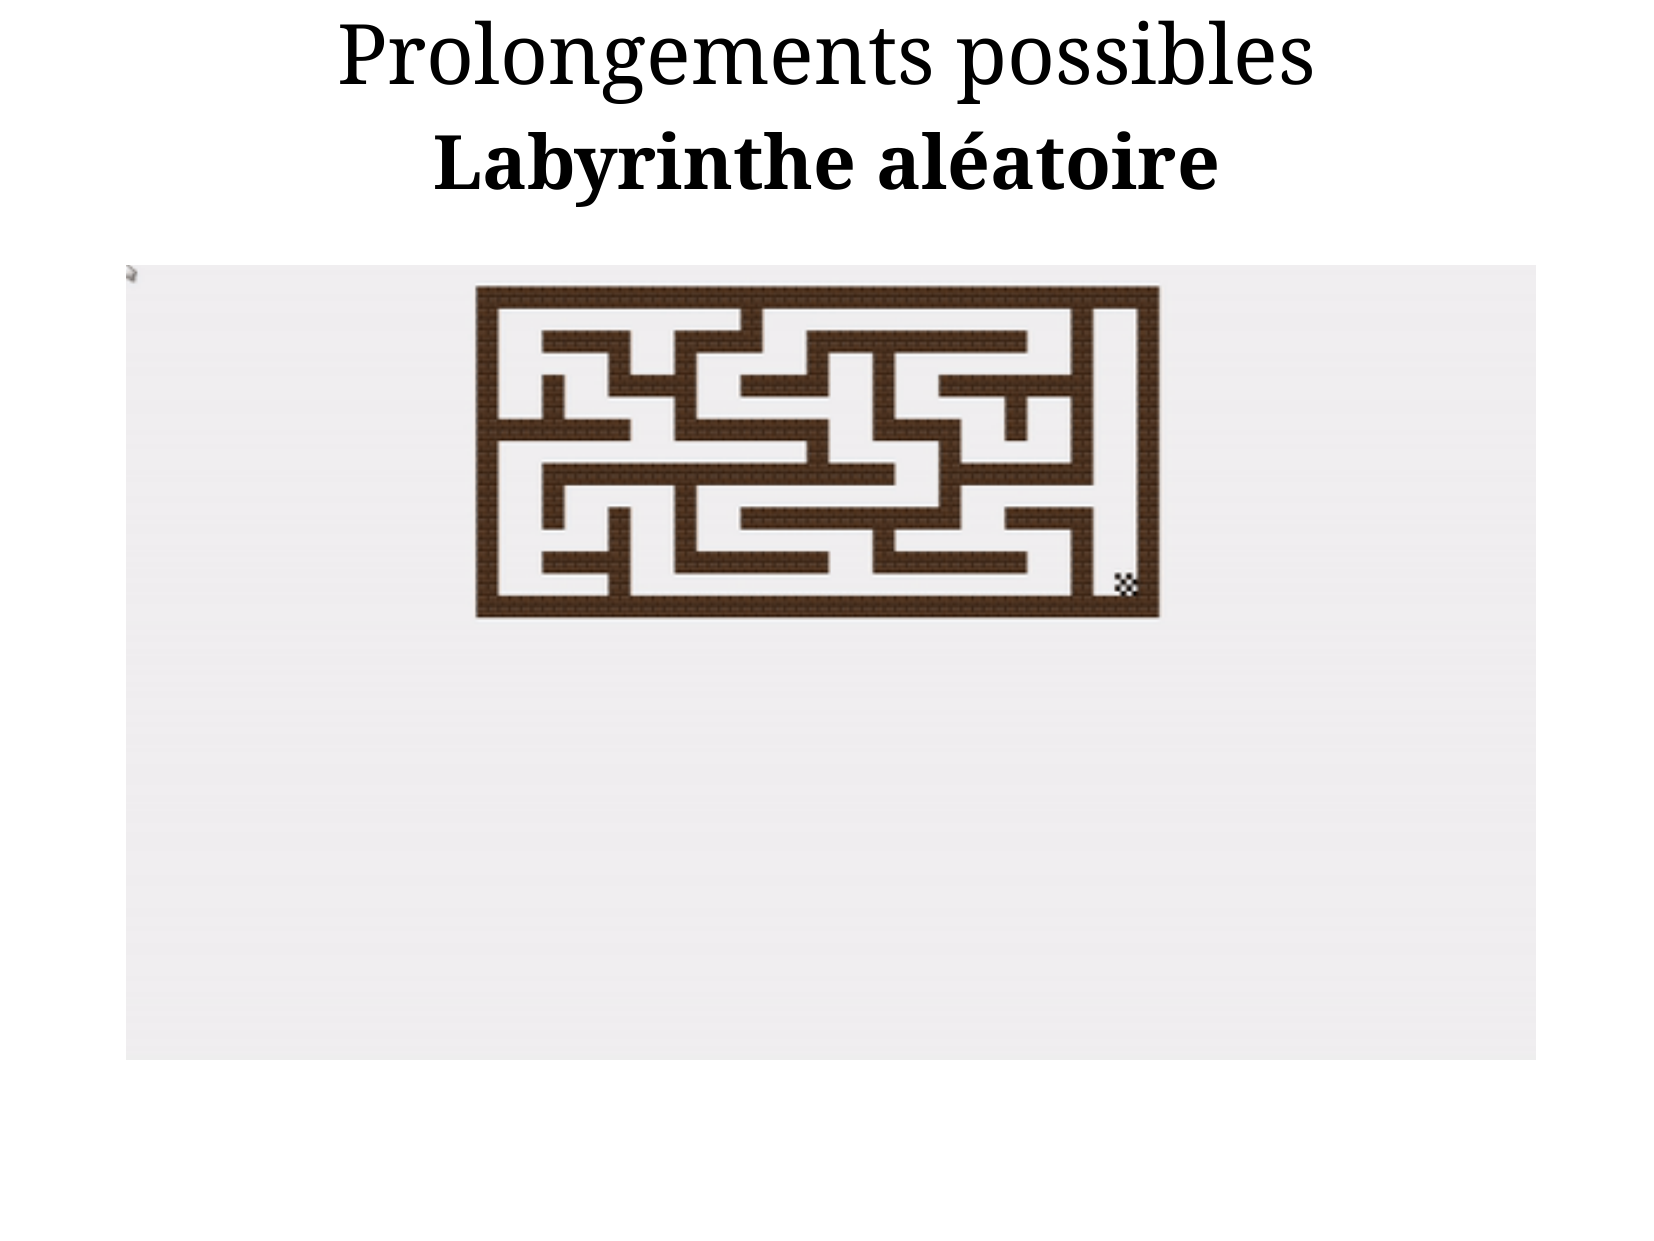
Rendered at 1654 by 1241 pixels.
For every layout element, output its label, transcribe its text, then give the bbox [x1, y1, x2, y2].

picture [126, 265, 1536, 1060]
text_box Prolongements possibles Labyrinthe aléatoire [0, 0, 1654, 208]
